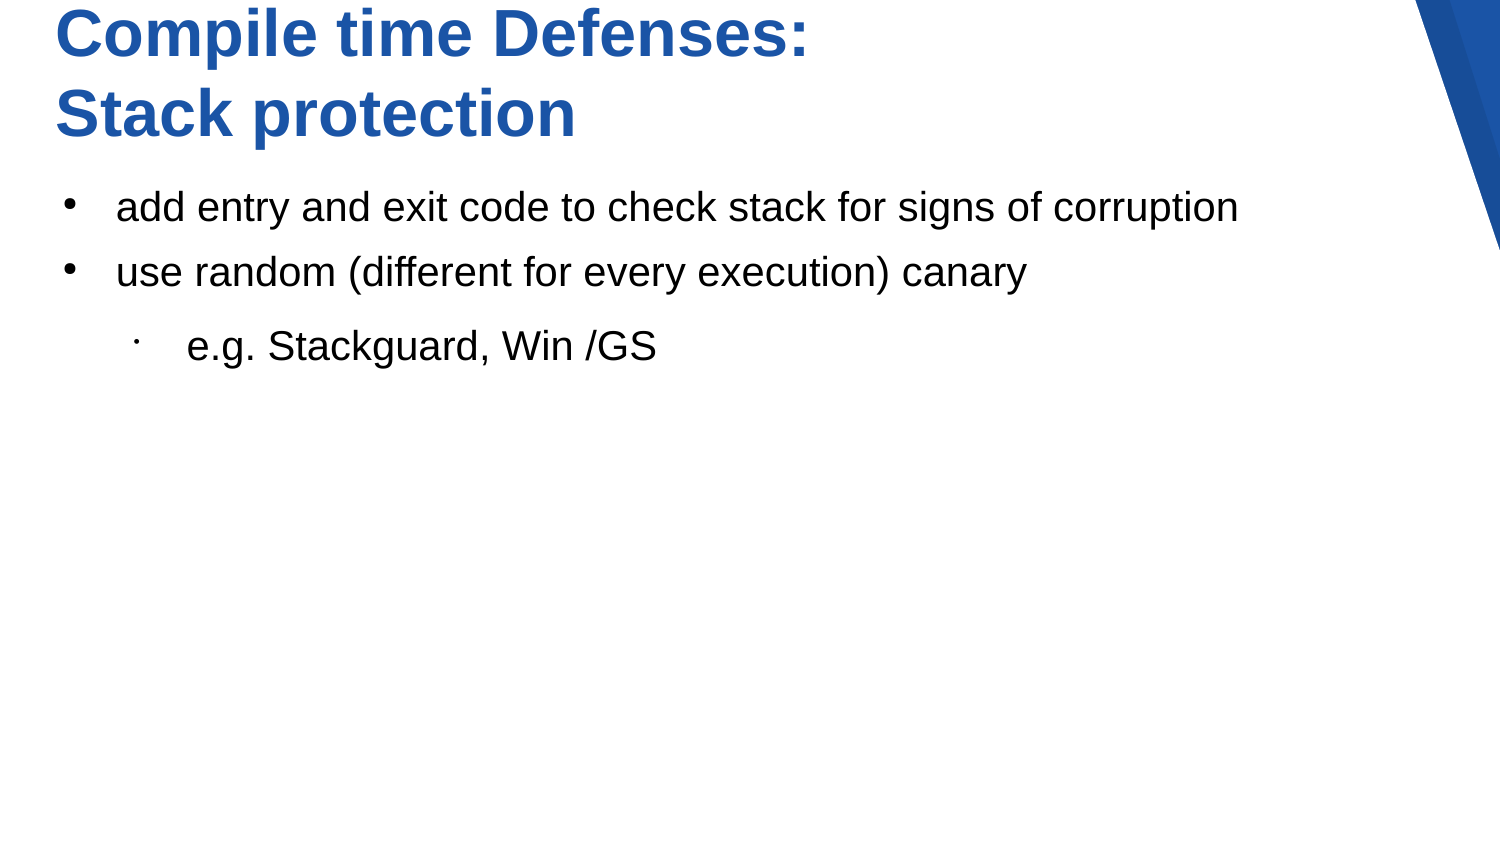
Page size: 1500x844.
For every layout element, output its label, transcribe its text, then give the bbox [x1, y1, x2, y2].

title Compile time Defenses: Stack protection [40, 97, 1306, 166]
list add entry and exit code to check stack for signs of corruption use random (different for every execution) canary e.g. Stackguard, Win /GS [30, 165, 1486, 710]
